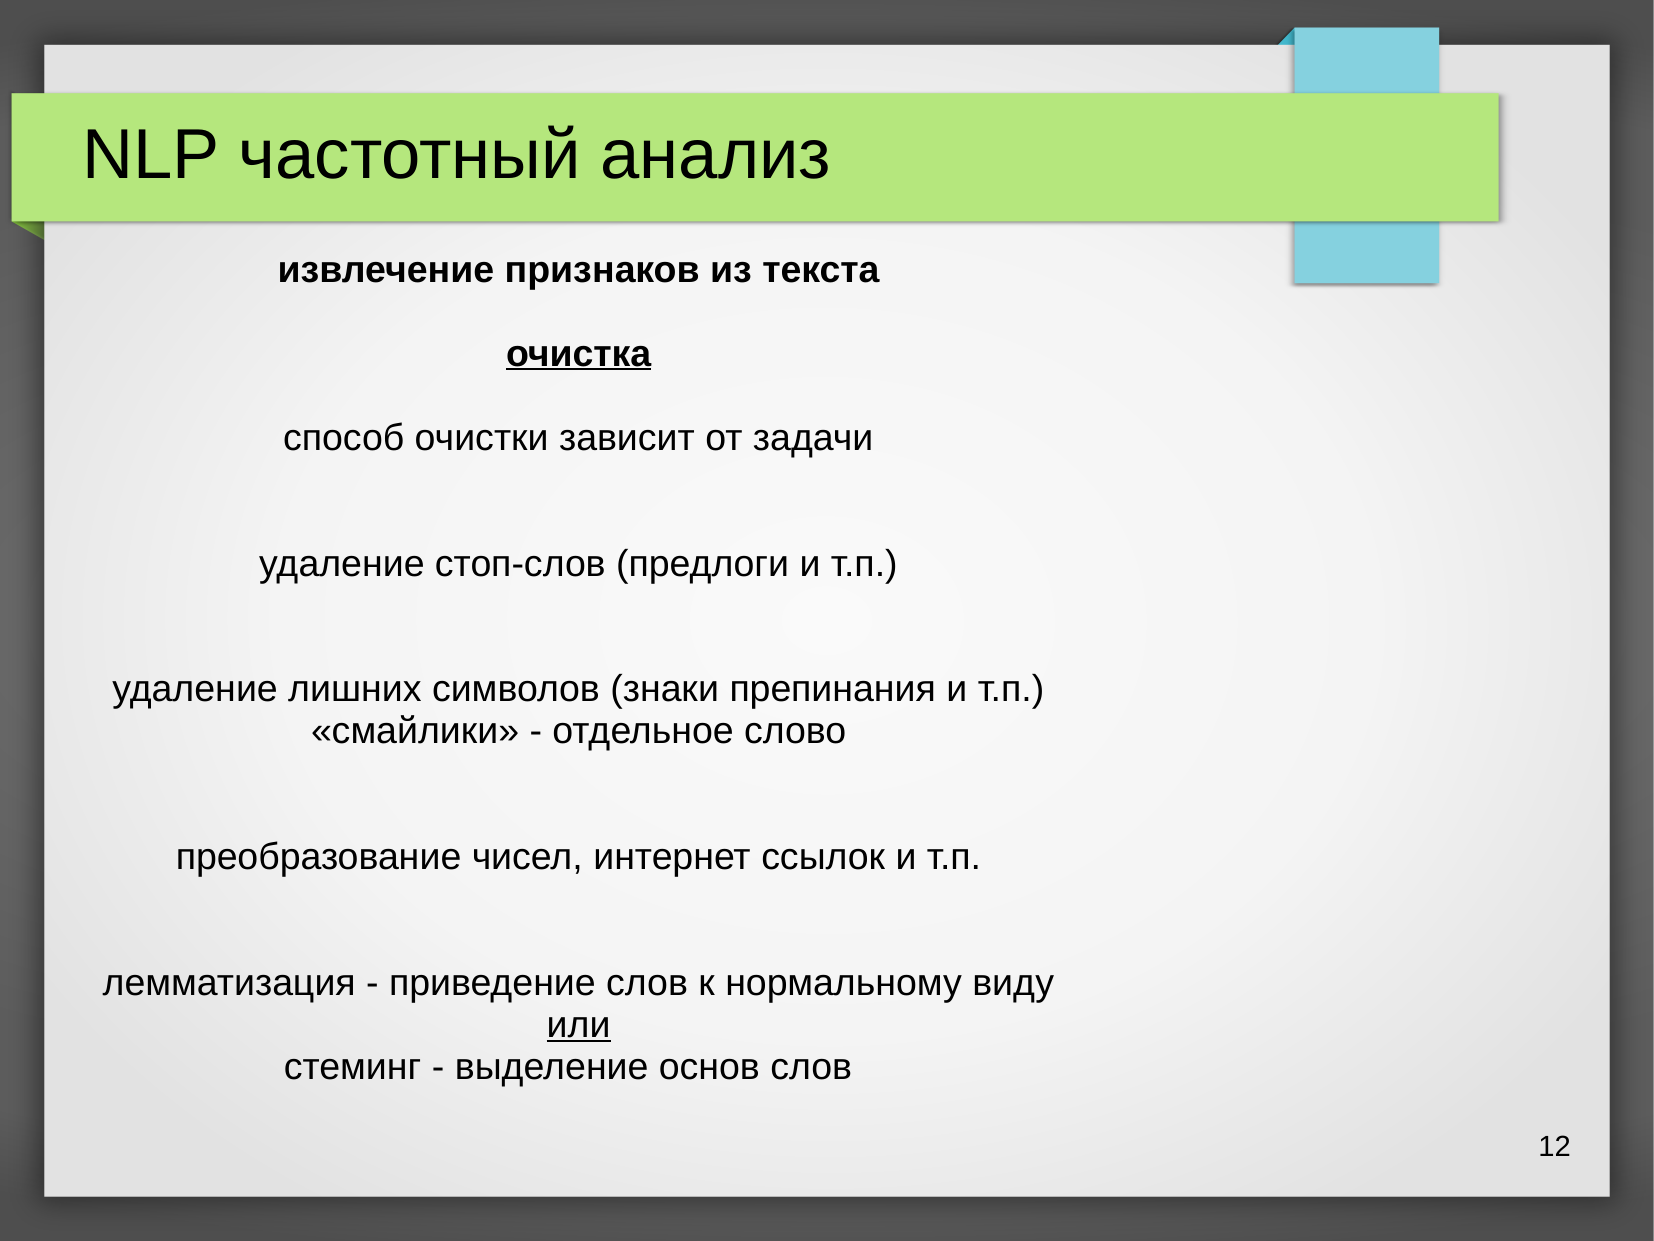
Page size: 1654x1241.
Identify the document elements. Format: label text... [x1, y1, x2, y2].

picture [0, 0, 1654, 1241]
text_box извлечение признаков из текста очистка способ очистки зависит от задачи удаление стоп-слов (предлоги и т.п.) удаление лишних символов (знаки препинания и т.п.) «смайлики» - отдельное слово преобразование чисел, интернет ссылок и т.п. лемматизация - приведение слов к нормальному виду или стеминг - выделение основ слов [94, 248, 1063, 1130]
title NLP частотный анализ [82, 113, 1406, 194]
